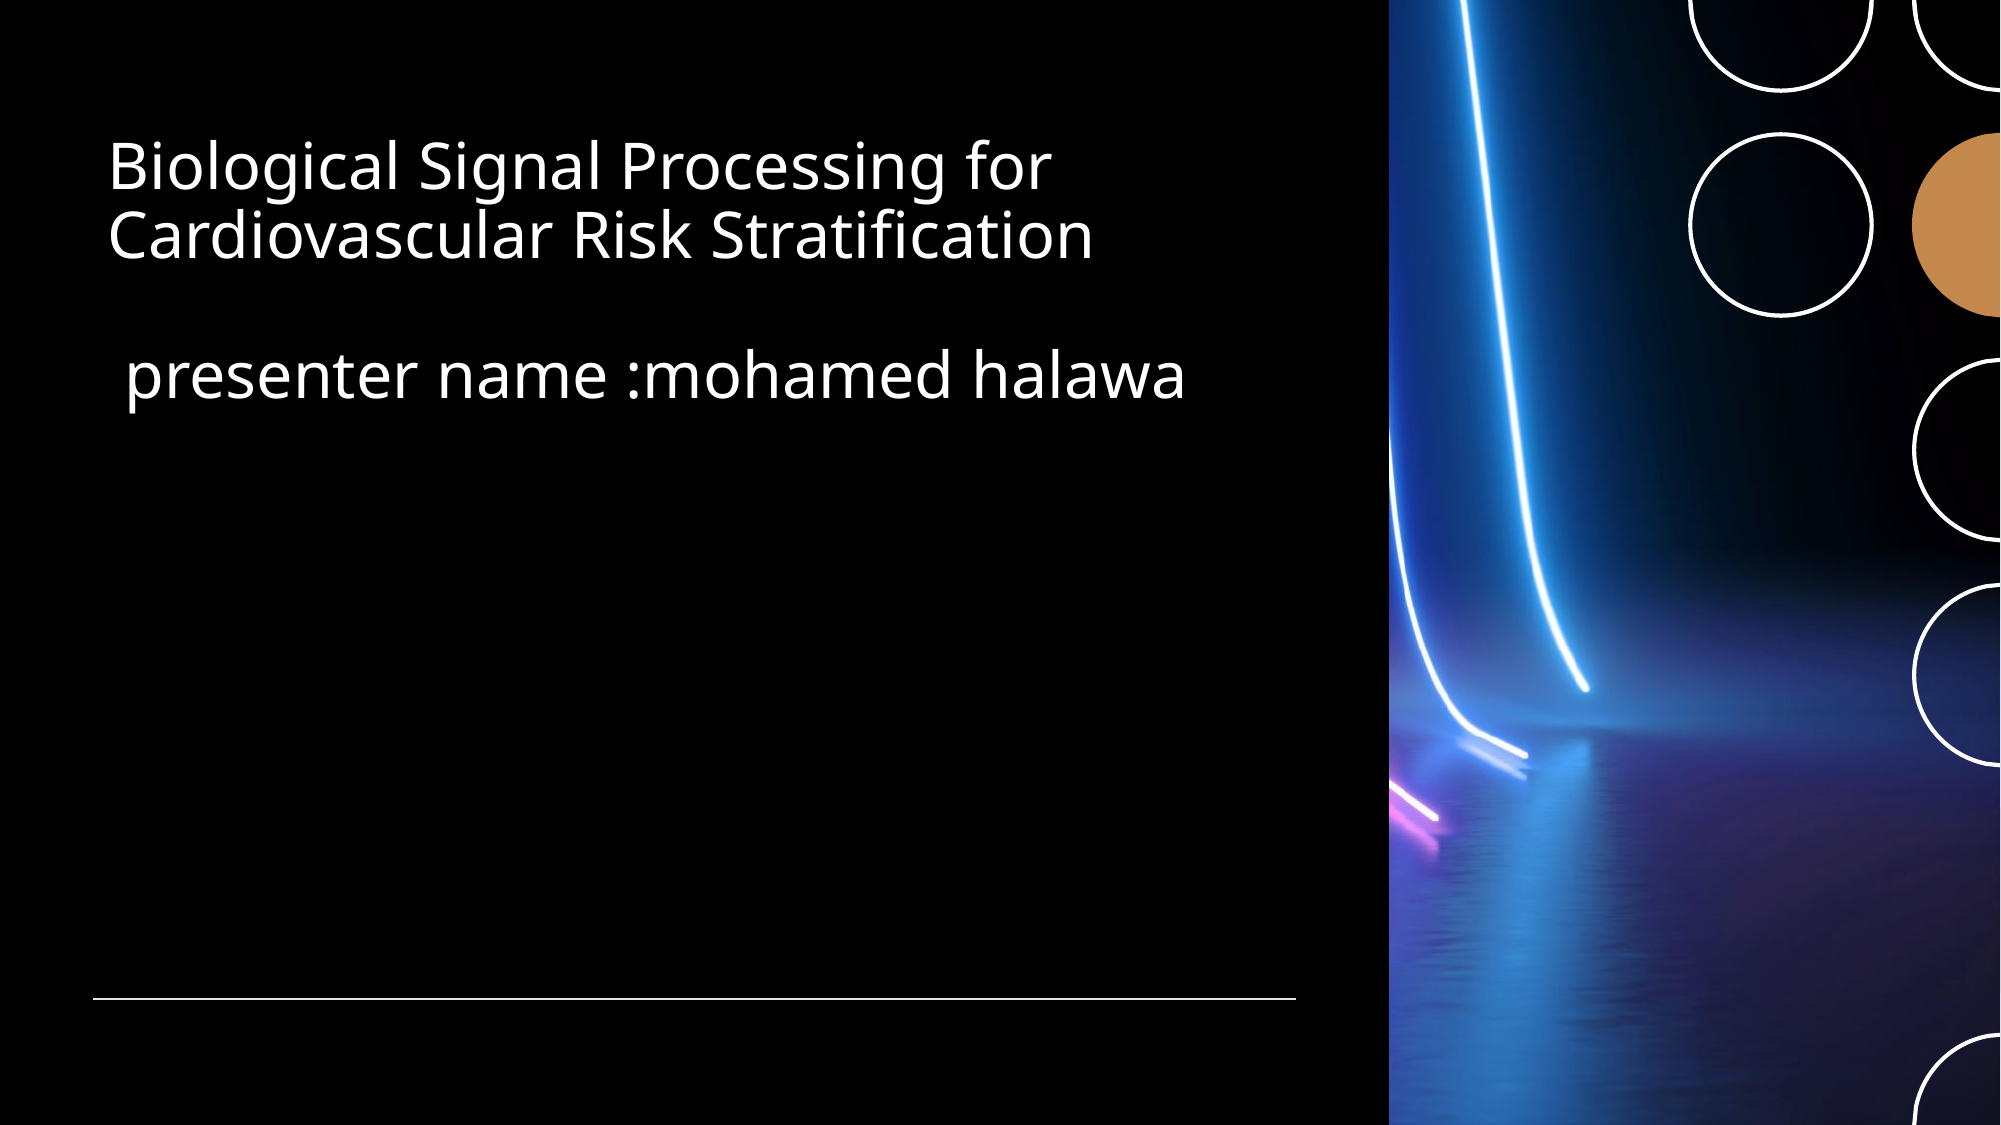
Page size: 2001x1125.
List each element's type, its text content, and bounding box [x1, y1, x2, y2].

picture [1917, 0, 2000, 88]
text_box [1912, 582, 2000, 768]
picture [1917, 362, 2000, 538]
picture [1693, 0, 1869, 88]
text_box [1912, 1032, 2000, 1125]
text_box [0, 0, 1389, 1125]
text_box [1911, 132, 2000, 318]
picture [1917, 587, 2000, 763]
picture [1917, 1037, 2000, 1125]
title Biological Signal Processing for Cardiovascular Risk Stratification presenter name :mohamed halawa [92, 126, 1237, 597]
text_box [1688, 0, 1874, 93]
text_box [1912, 0, 2000, 93]
text_box [1912, 357, 2000, 543]
picture [1389, 0, 2000, 1125]
text_box [1688, 132, 1874, 318]
